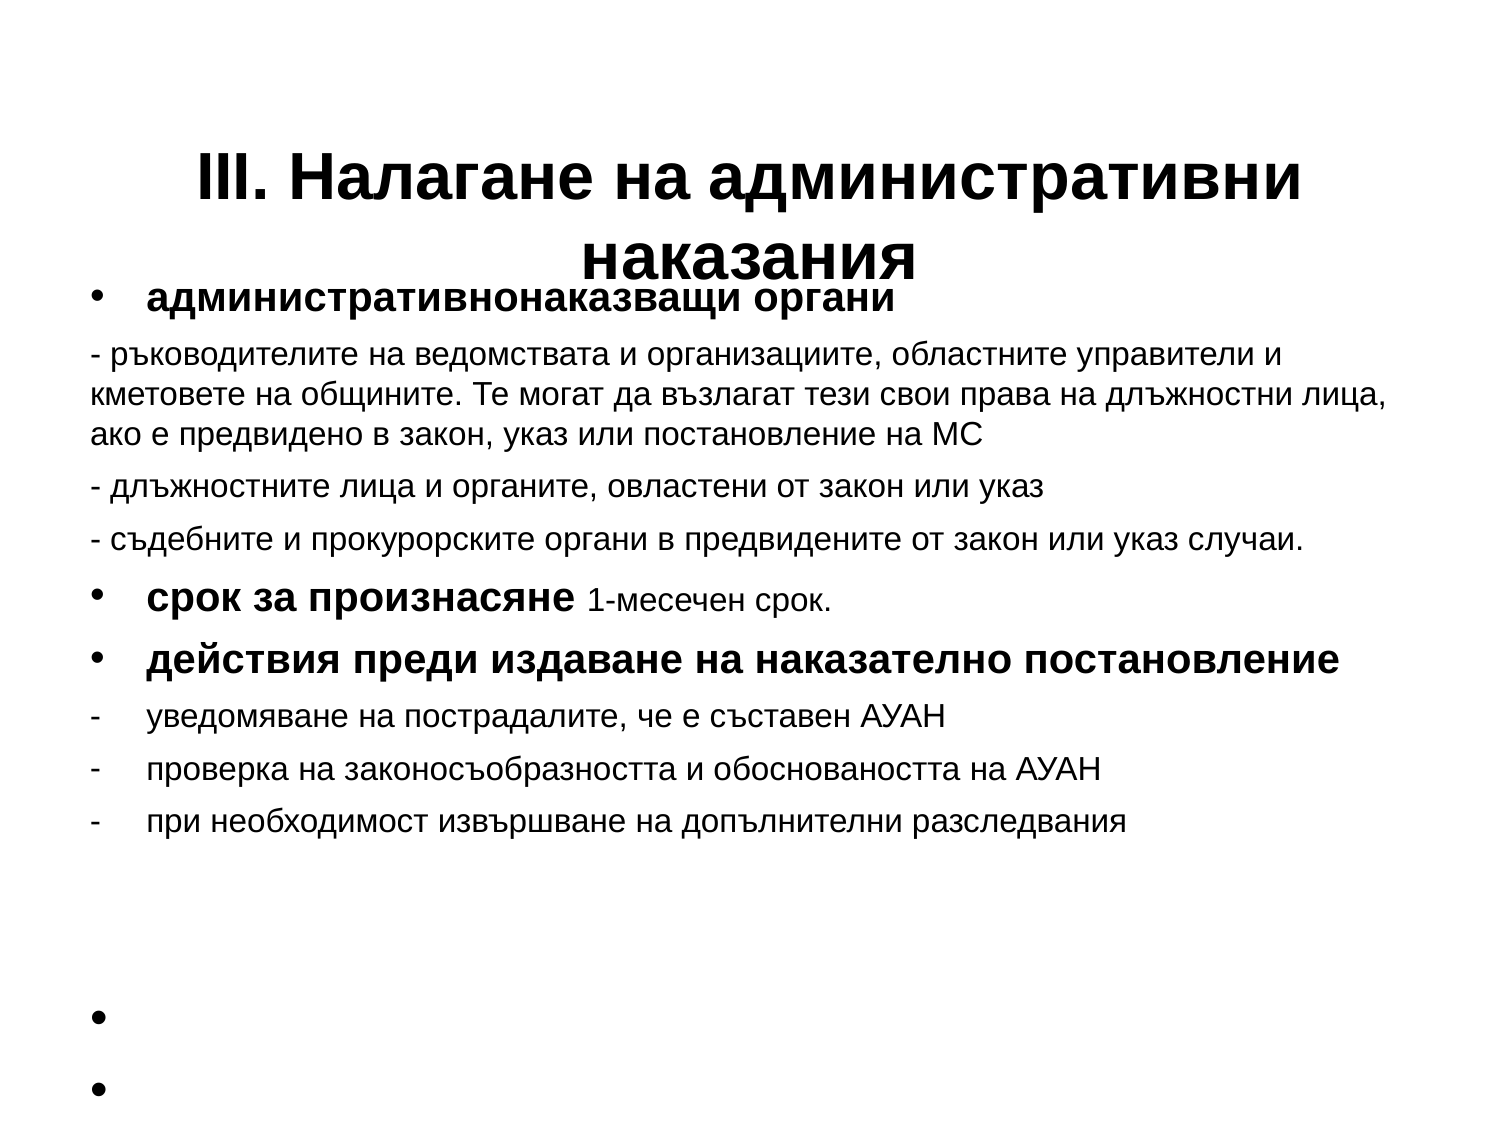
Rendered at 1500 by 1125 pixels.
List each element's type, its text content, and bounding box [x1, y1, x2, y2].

list административнонаказващи органи - ръководителите на ведомствата и организациите, областните управители и кметовете на общините. Те могат да възлагат тези свои права на длъжностни лица, ако е предвидено в закон, указ или постановление на МС - длъжностните лица и органите, овластени от закон или указ - съдебните и прокурорските органи в предвидените от закон или указ случаи. срок за произнасяне 1-месечен срок. действия преди издаване на наказателно постановление уведомяване на пострадалите, че е съставен АУАН проверка на законосъобразността и обосноваността на АУАН при необходимост извършване на допълнителни разследвания [75, 262, 1426, 1005]
title ІІІ. Налагане на административни наказания [75, 45, 1426, 233]
